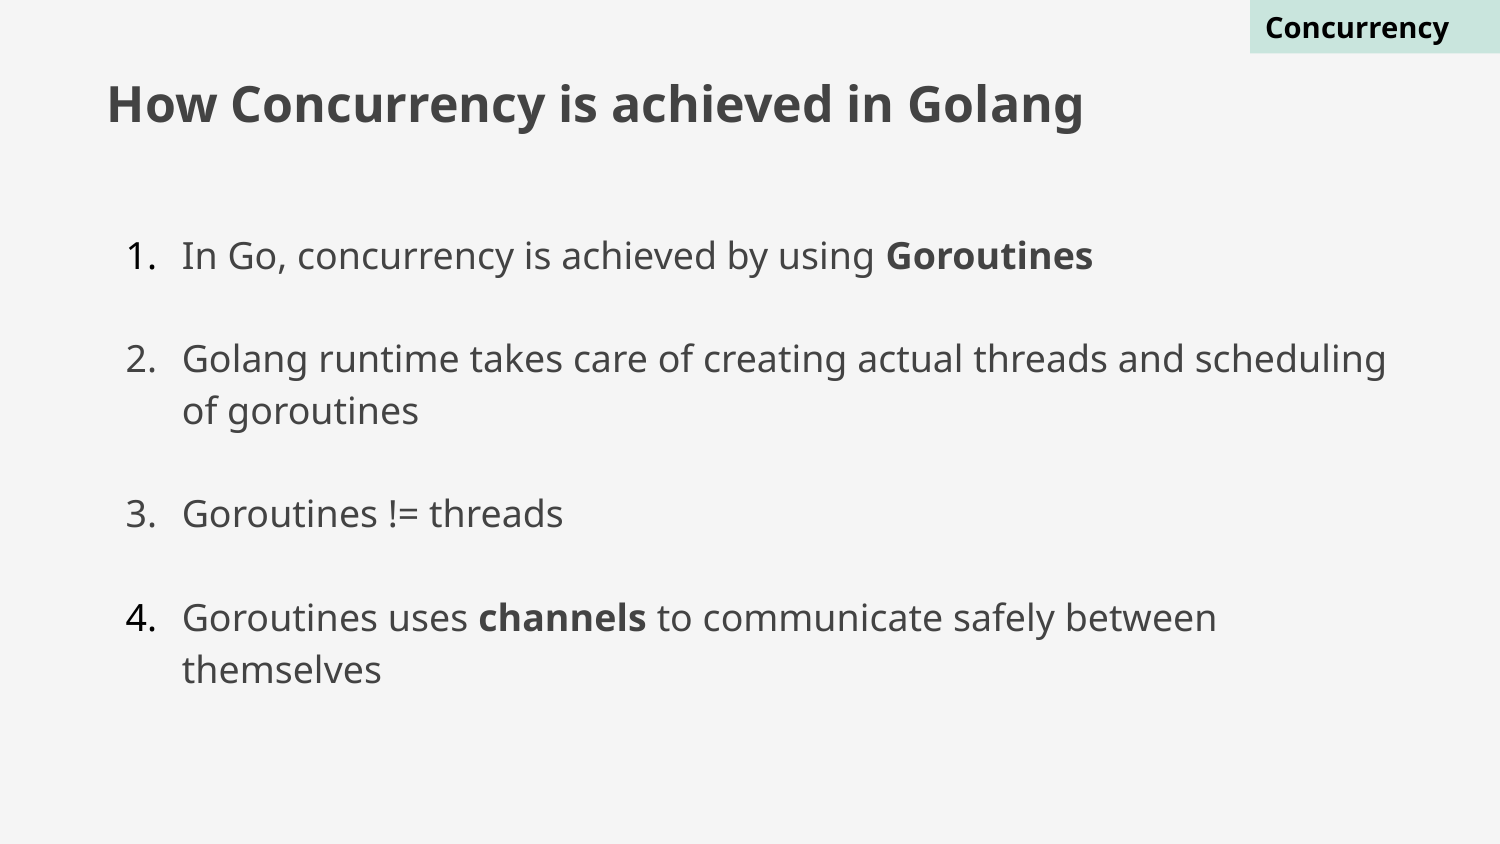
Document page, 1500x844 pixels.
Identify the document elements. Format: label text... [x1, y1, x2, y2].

text_box In Go, concurrency is achieved by using Goroutines Golang runtime takes care of creating actual threads and scheduling of goroutines Goroutines != threads Goroutines uses channels to communicate safely between themselves [91, 210, 1416, 635]
text_box How Concurrency is achieved in Golang [91, 56, 1416, 147]
text_box Concurrency [1250, 0, 1500, 54]
